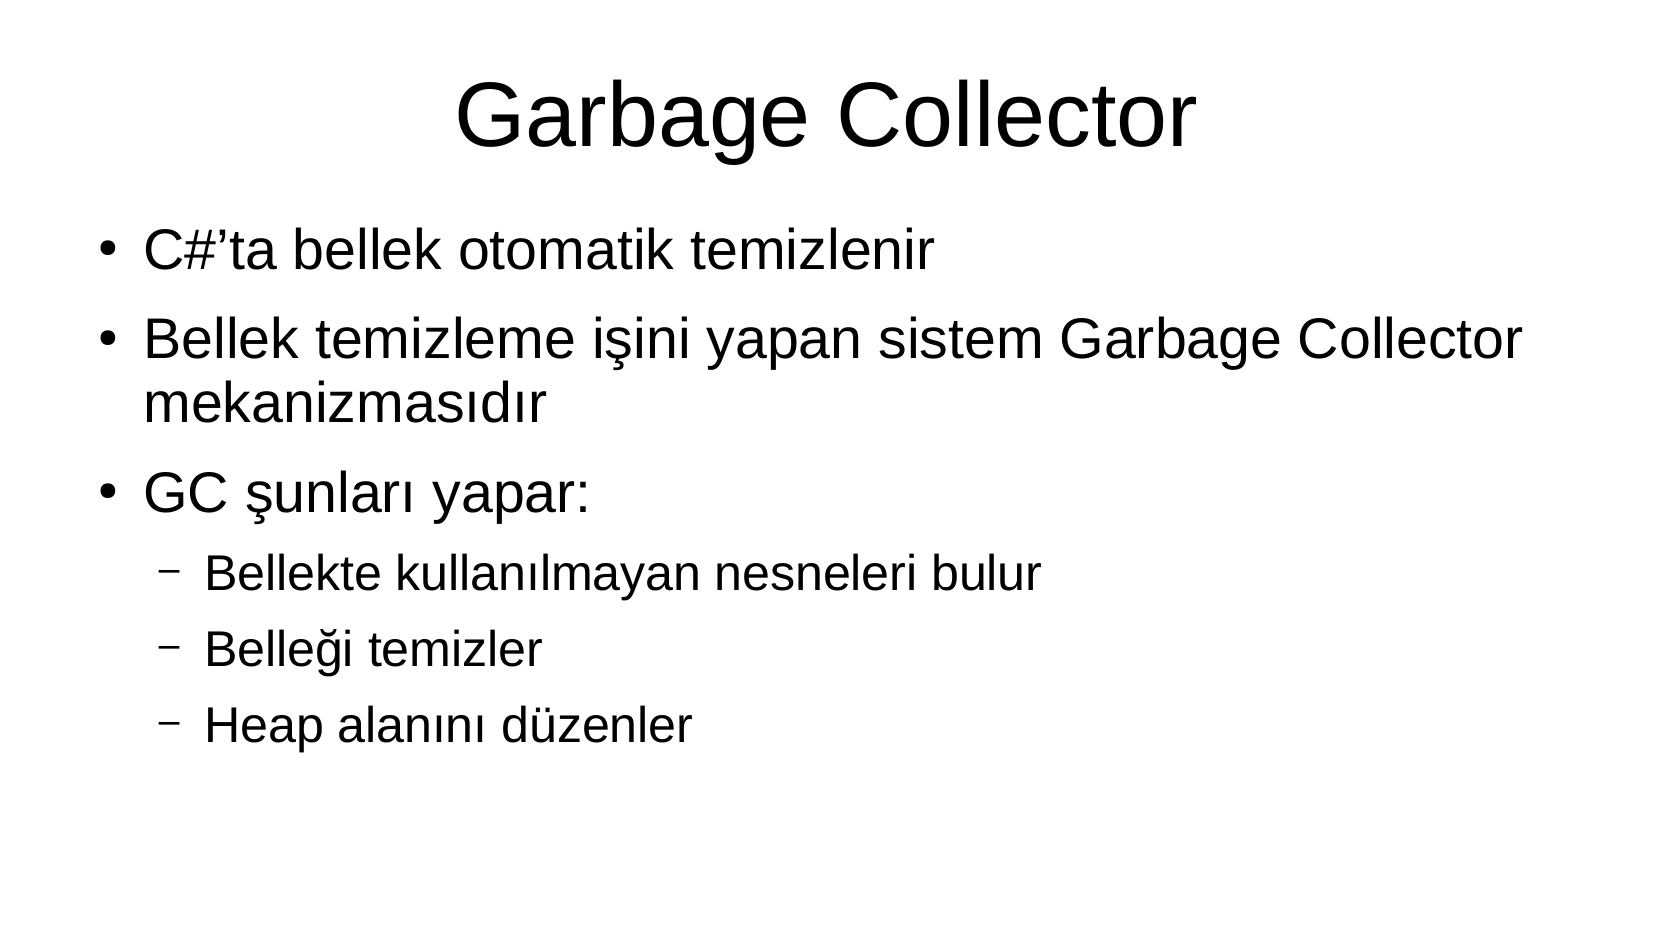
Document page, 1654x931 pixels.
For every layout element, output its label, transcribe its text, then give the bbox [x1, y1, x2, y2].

list C#’ta bellek otomatik temizlenir Bellek temizleme işini yapan sistem Garbage Collector mekanizmasıdır GC şunları yapar: Bellekte kullanılmayan nesneleri bulur Belleği temizler Heap alanını düzenler [82, 217, 1571, 758]
title Garbage Collector [82, 37, 1571, 193]
